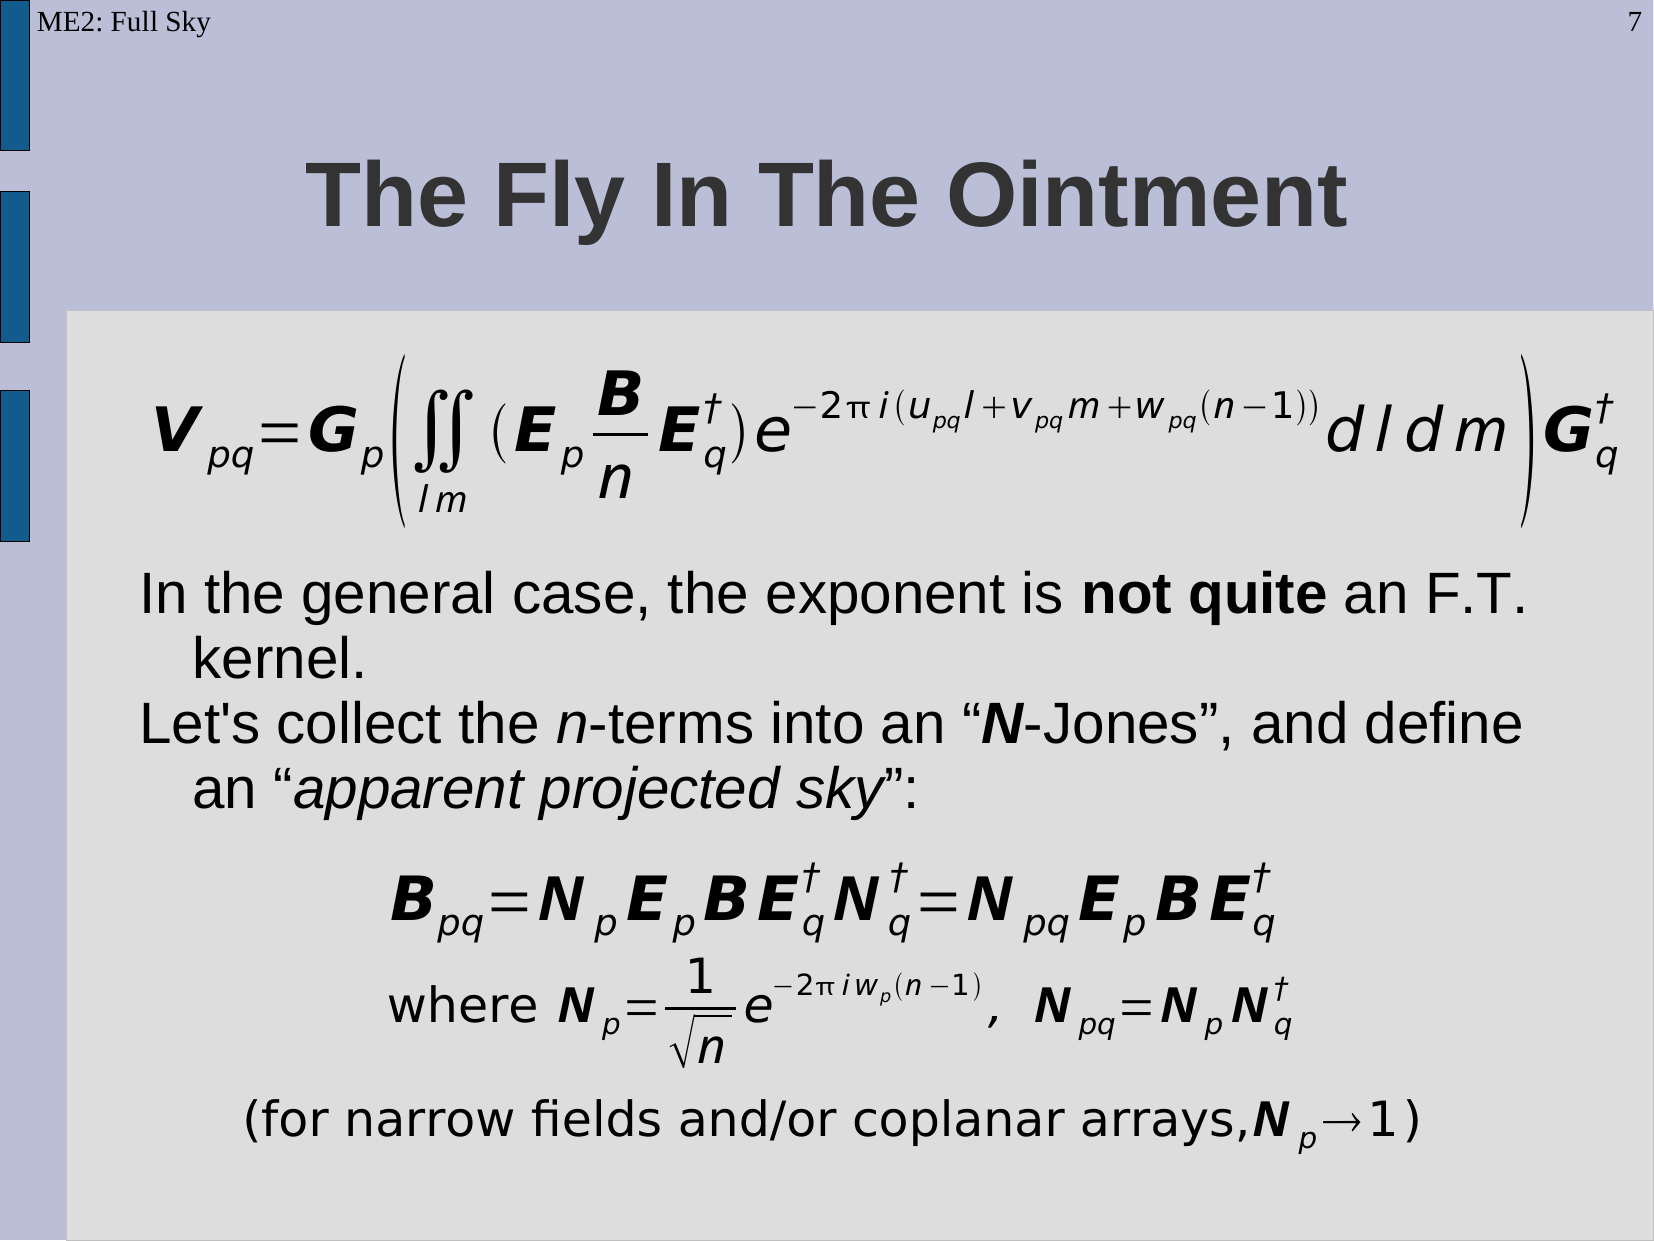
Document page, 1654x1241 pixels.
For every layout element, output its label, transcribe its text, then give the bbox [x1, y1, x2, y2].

title The Fly In The Ointment [121, 91, 1534, 299]
chart [236, 856, 1428, 1156]
list In the general case, the exponent is not quite an F.T. kernel. Let's collect the n-terms into an “N-Jones”, and define an “apparent projected sky”: [121, 561, 1534, 833]
chart [145, 350, 1625, 532]
